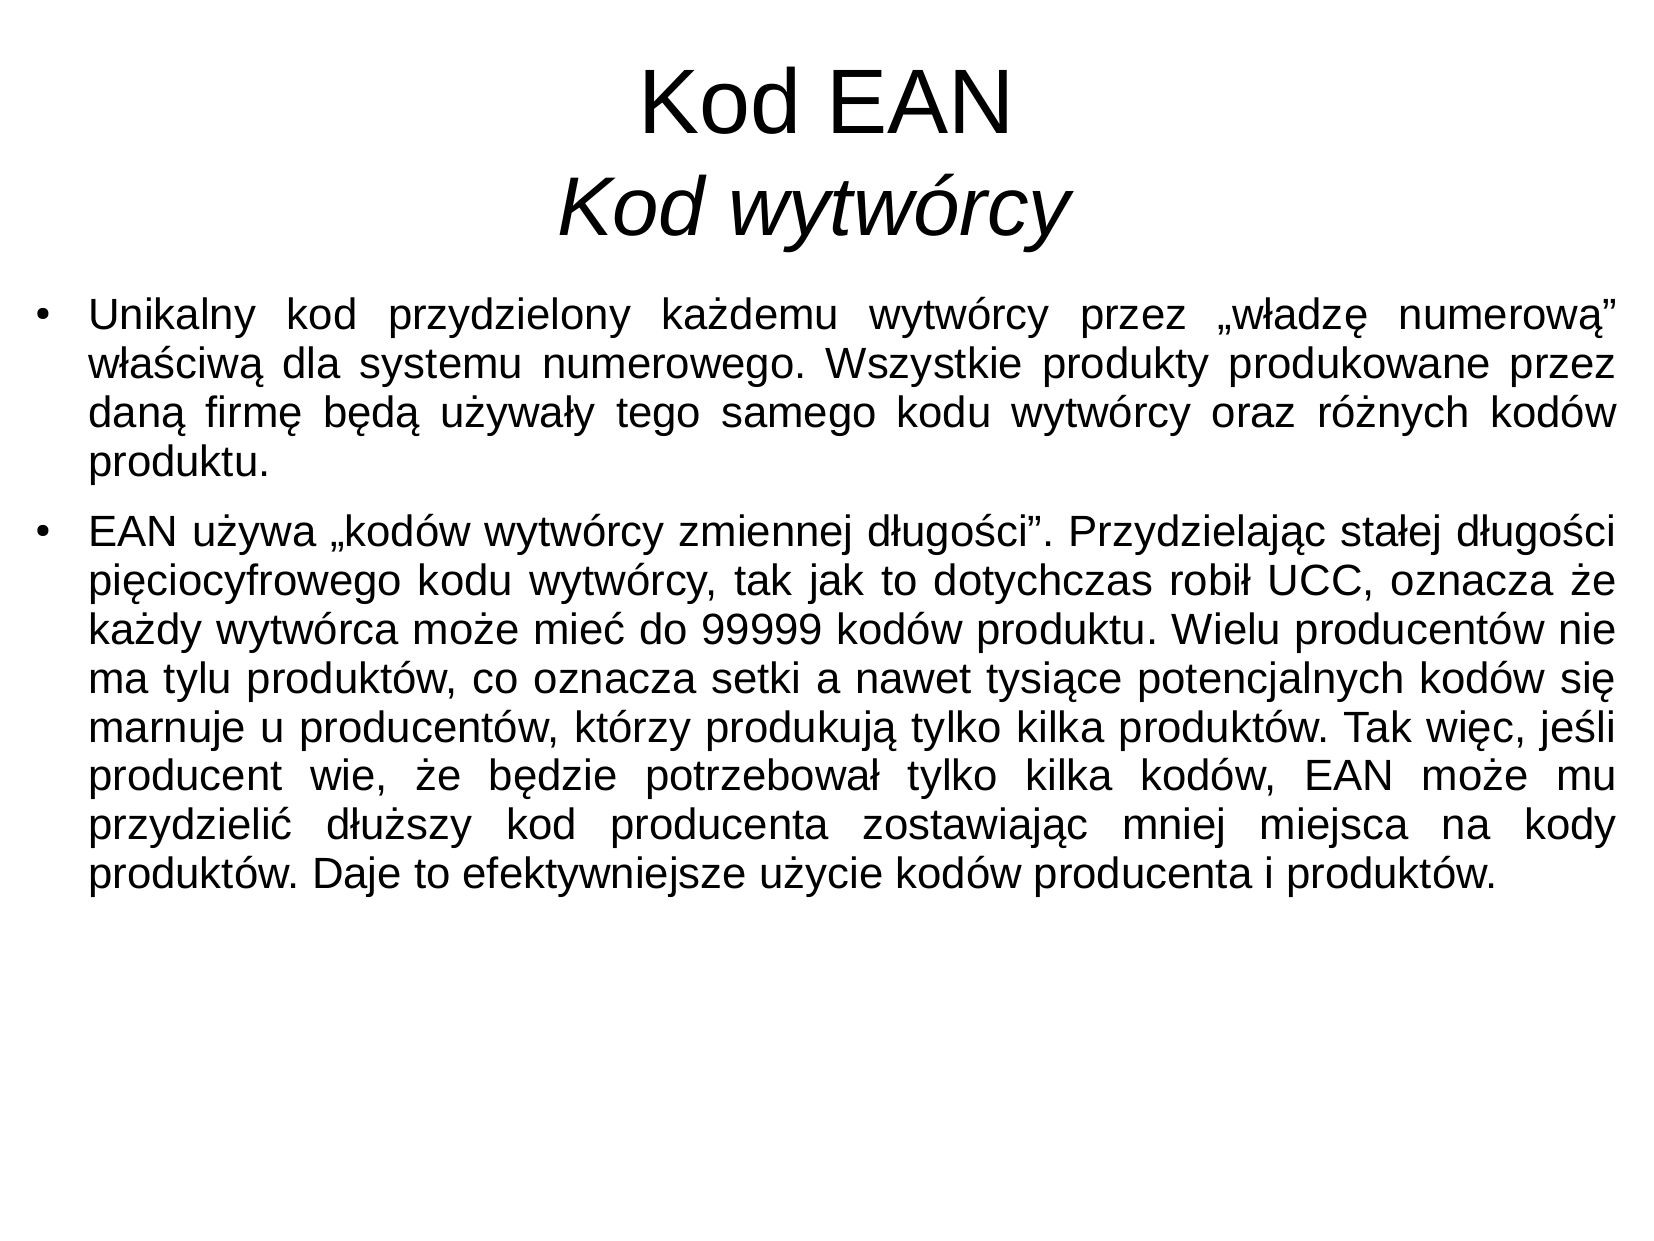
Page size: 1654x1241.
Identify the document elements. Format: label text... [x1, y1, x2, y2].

list Unikalny kod przydzielony każdemu wytwórcy przez „władzę numerową” właściwą dla systemu numerowego. Wszystkie produkty produkowane przez daną firmę będą używały tego samego kodu wytwórcy oraz różnych kodów produktu. EAN używa „kodów wytwórcy zmiennej długości”. Przydzielając stałej długości pięciocyfrowego kodu wytwórcy, tak jak to dotychczas robił UCC, oznacza że każdy wytwórca może mieć do 99999 kodów produktu. Wielu producentów nie ma tylu produktów, co oznacza setki a nawet tysiące potencjalnych kodów się marnuje u producentów, którzy produkują tylko kilka produktów. Tak więc, jeśli producent wie, że będzie potrzebował tylko kilka kodów, EAN może mu przydzielić dłuższy kod producenta zostawiając mniej miejsca na kody produktów. Daje to efektywniejsze użycie kodów producenta i produktów. [35, 290, 1619, 1010]
title Kod EAN Kod wytwórcy [82, 49, 1571, 257]
